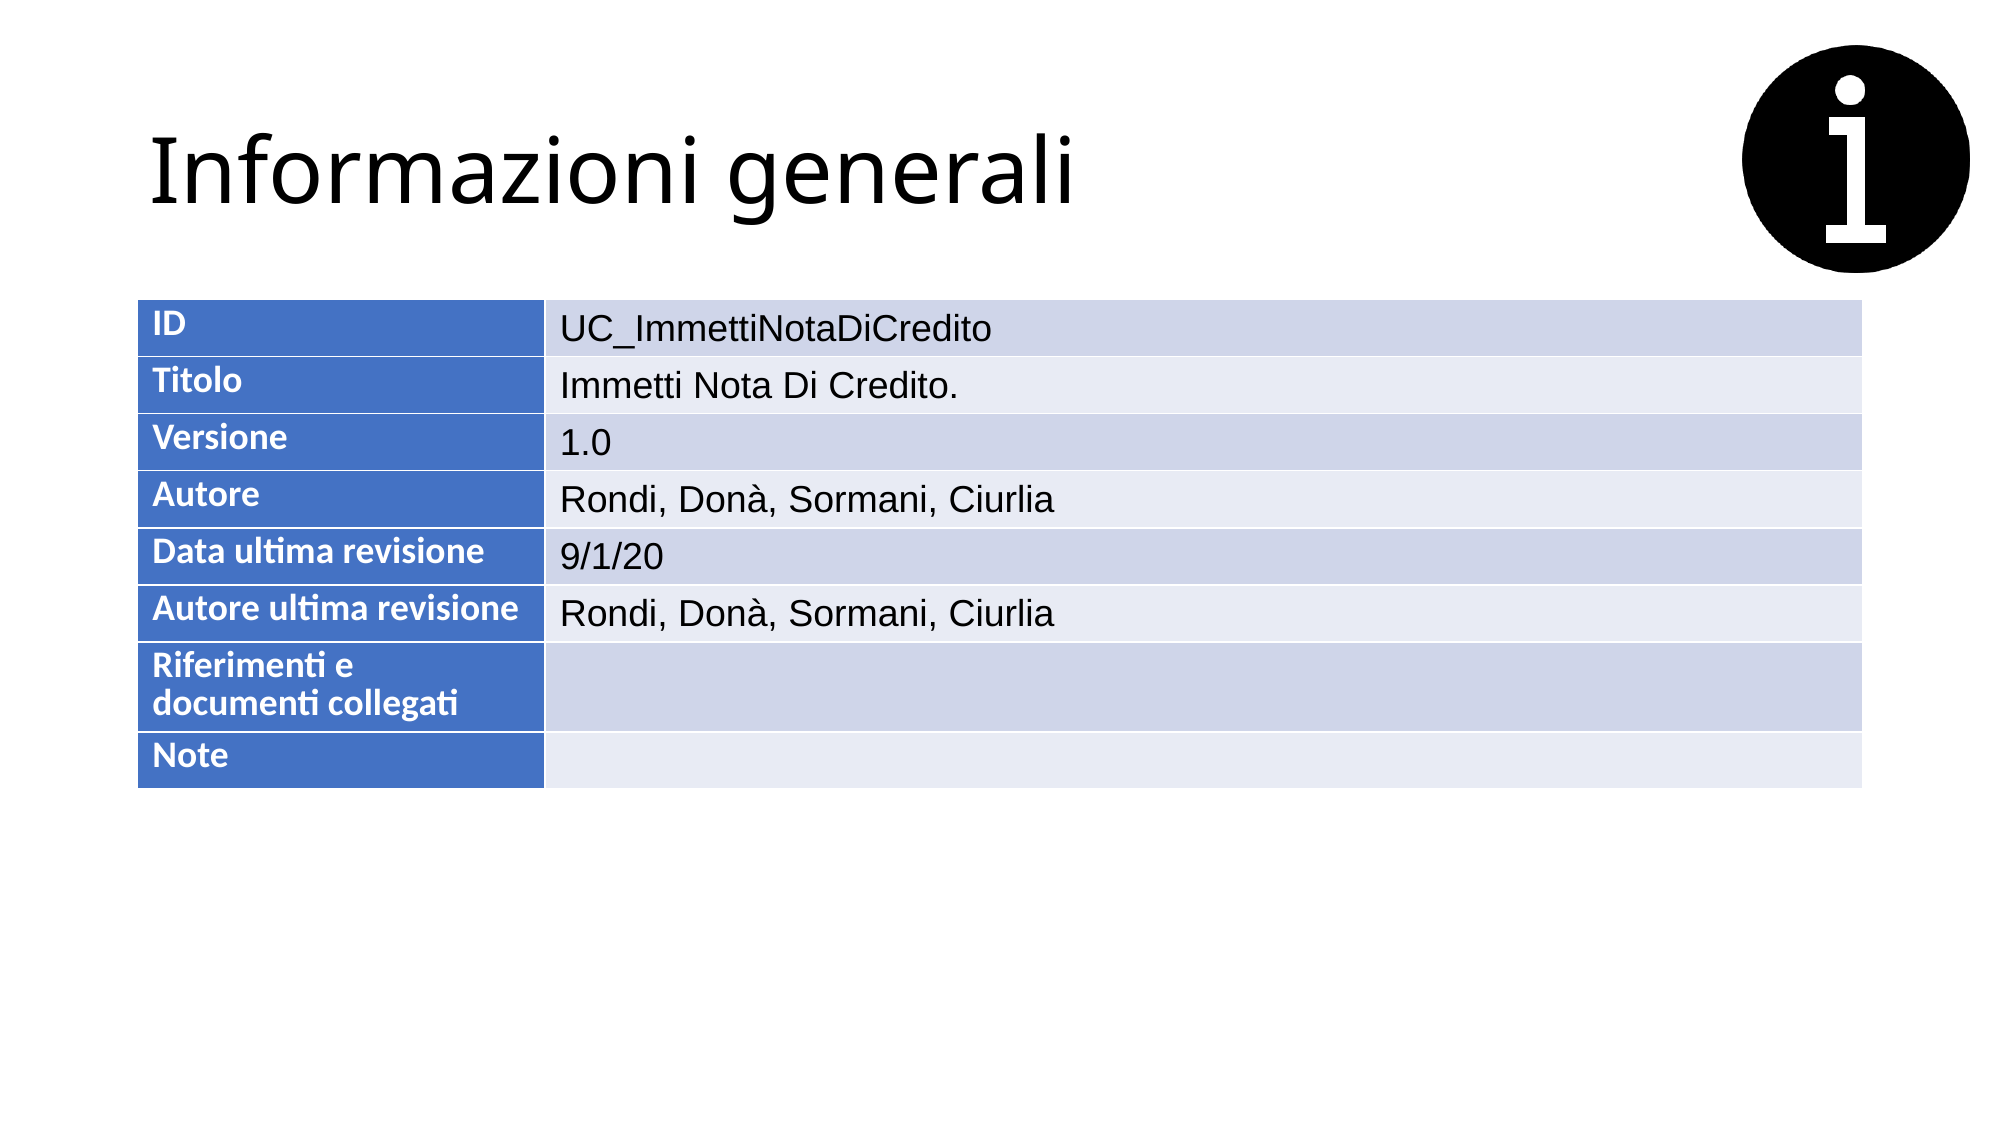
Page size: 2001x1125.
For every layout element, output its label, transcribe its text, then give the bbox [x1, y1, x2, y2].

table_cell Versione [138, 414, 544, 470]
table_cell Immetti Nota Di Credito. [546, 357, 1862, 413]
table_cell 9/1/20 [546, 529, 1862, 584]
table_header ID [138, 300, 544, 356]
table_cell Riferimenti e documenti collegati [138, 643, 544, 731]
table_cell Rondi, Donà, Sormani, Ciurlia [546, 471, 1862, 527]
table_cell Autore ultima revisione [138, 586, 544, 641]
table_cell Autore [138, 471, 544, 527]
table_cell [546, 733, 1862, 788]
table_cell Note [138, 733, 544, 788]
picture [1712, 15, 2000, 303]
table_header UC_ImmettiNotaDiCredito [546, 300, 1862, 356]
table_cell [546, 643, 1862, 731]
table_cell Rondi, Donà, Sormani, Ciurlia [546, 586, 1862, 641]
table_cell 1.0 [546, 414, 1862, 470]
table_cell Titolo [138, 357, 544, 413]
table_cell Data ultima revisione [138, 529, 544, 584]
title Informazioni generali [134, 64, 1712, 283]
